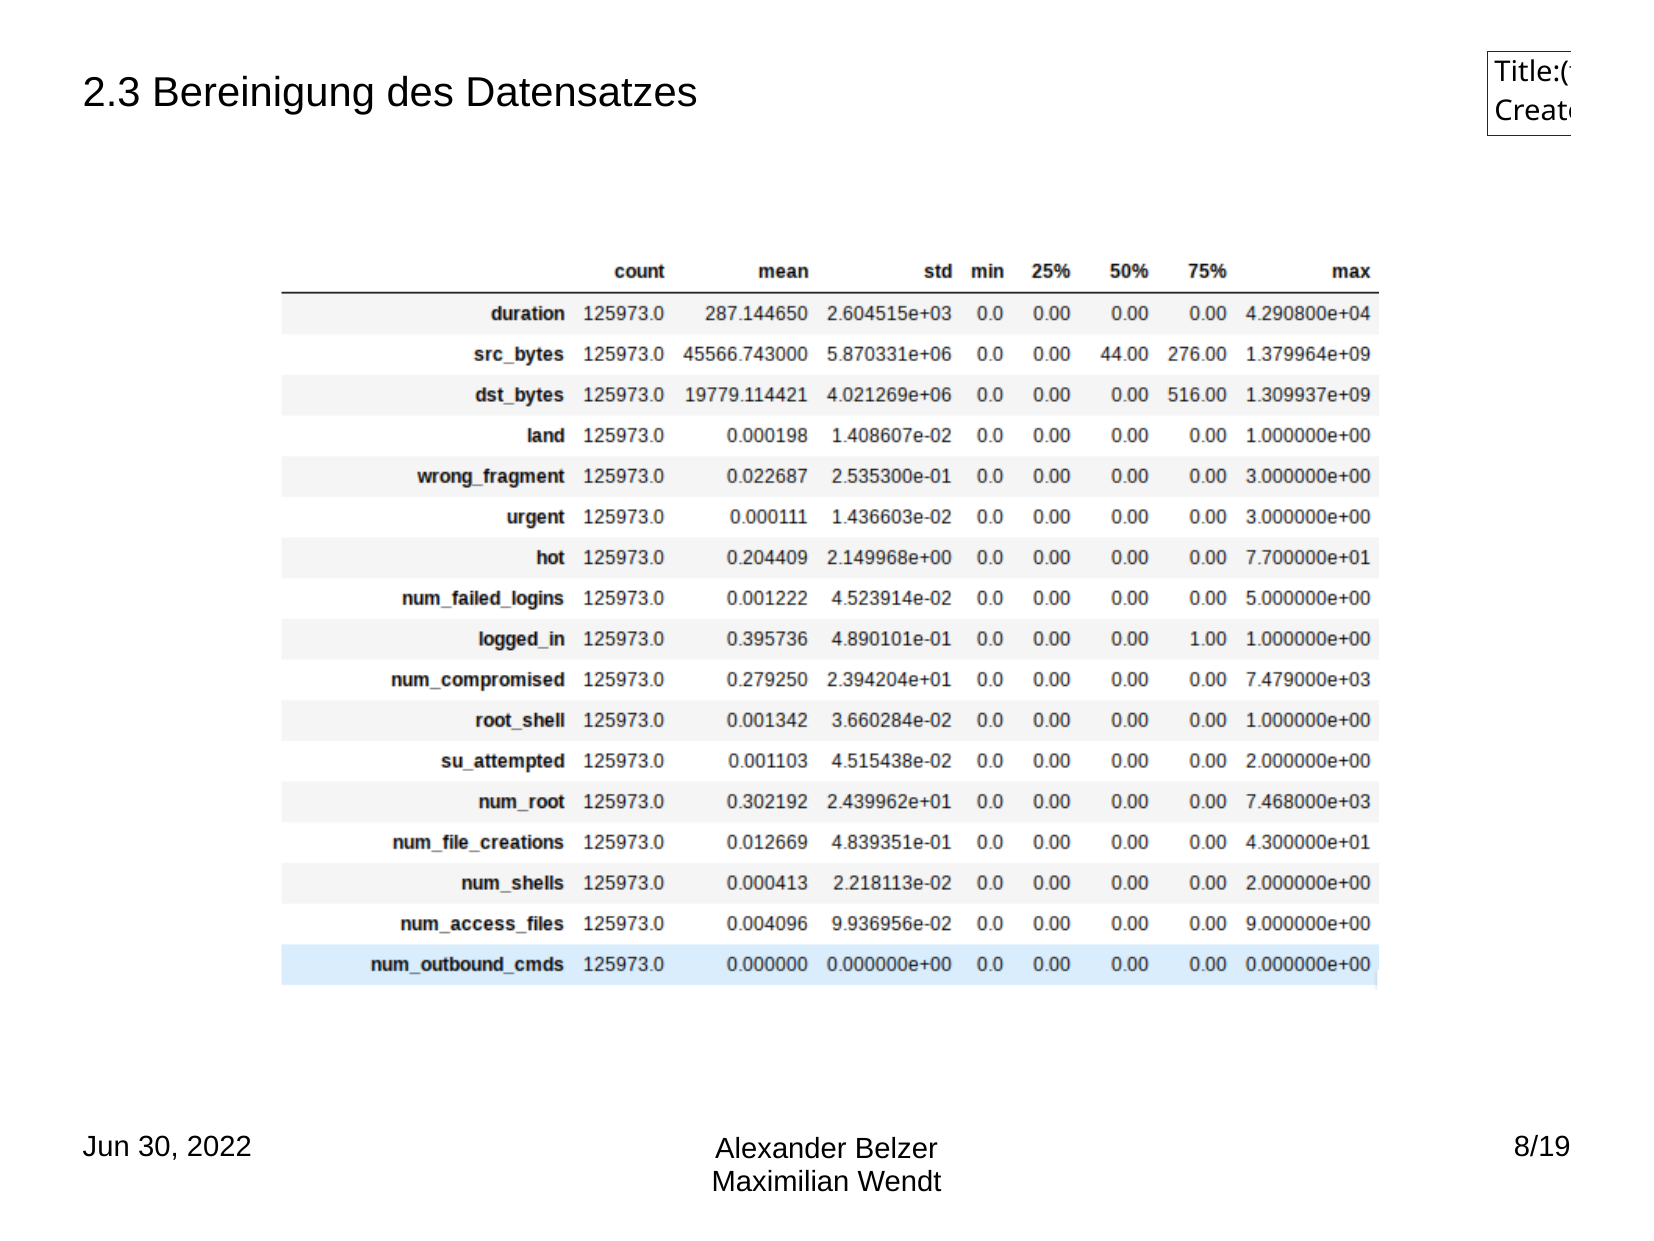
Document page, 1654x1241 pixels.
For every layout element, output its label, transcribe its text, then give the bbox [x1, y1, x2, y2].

picture [274, 250, 1379, 990]
title 2.3 Bereinigung des Datensatzes [82, 34, 1571, 151]
